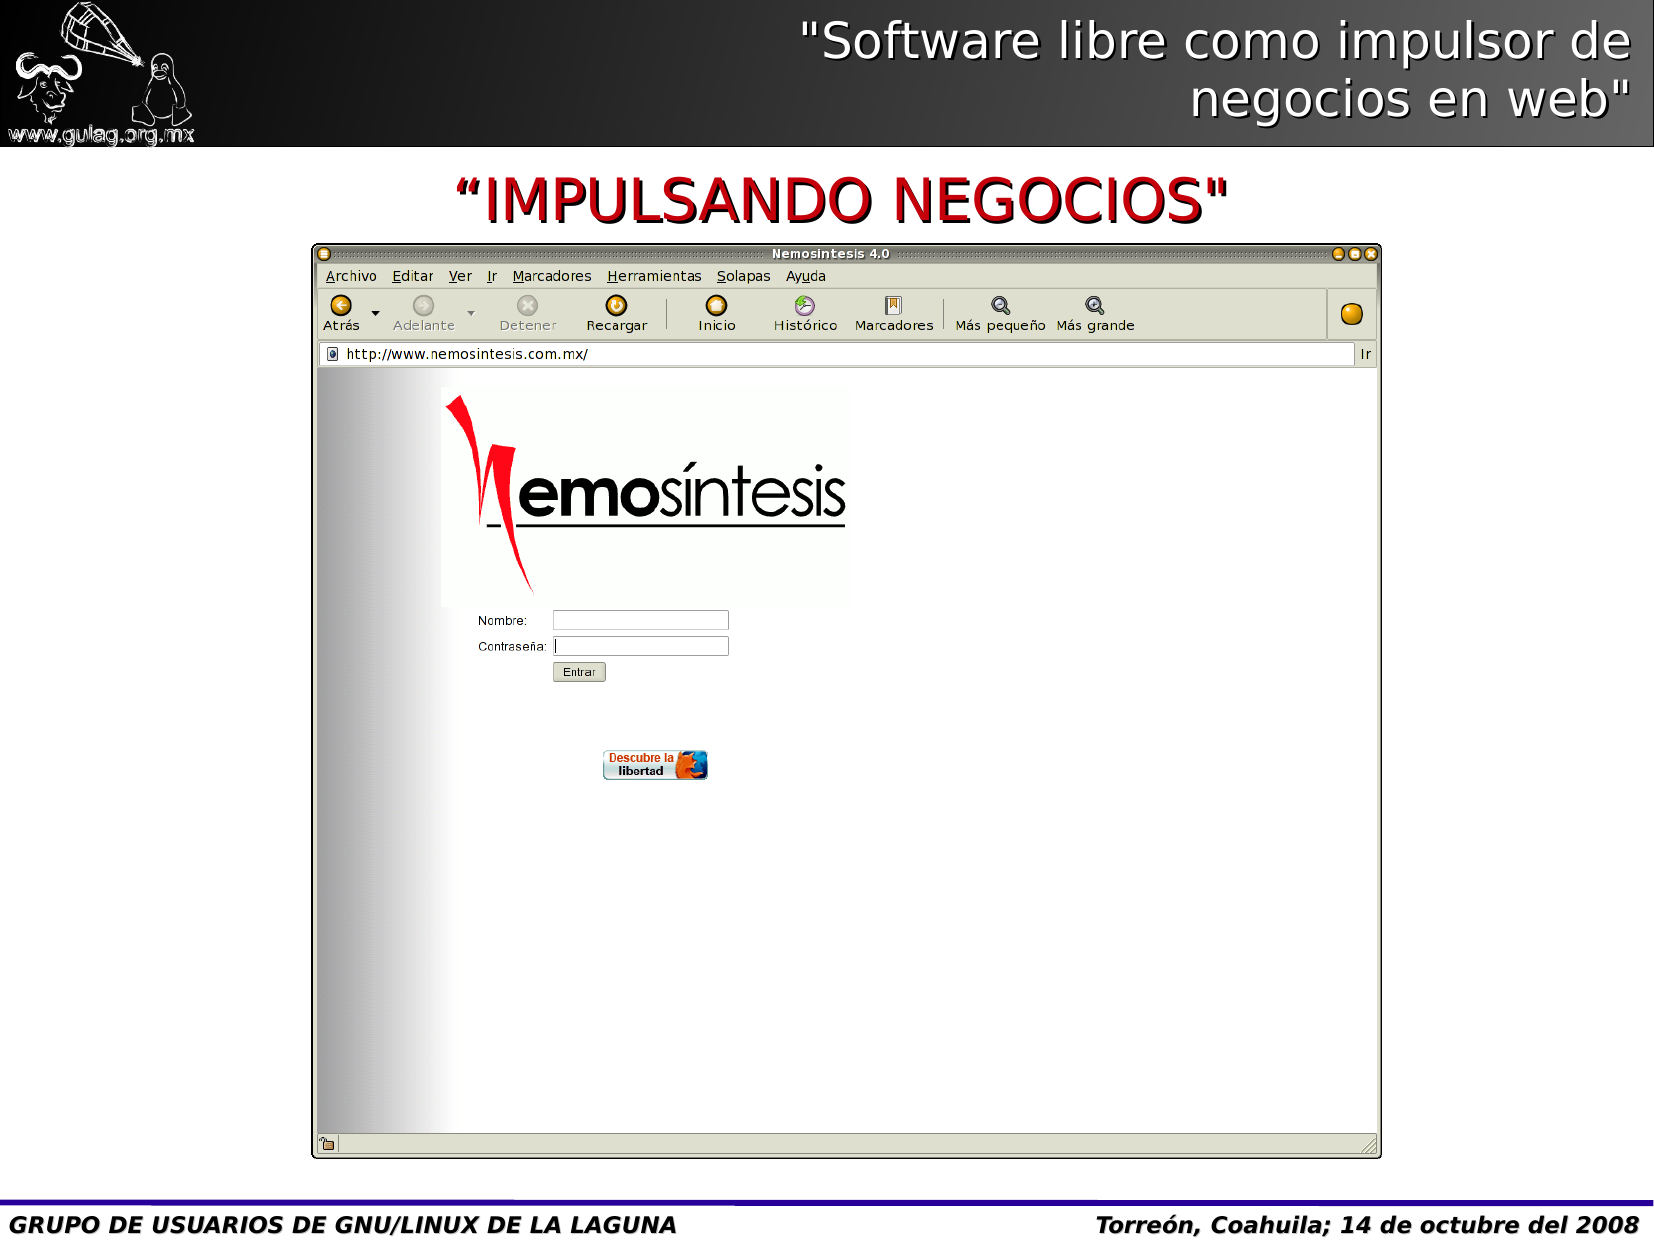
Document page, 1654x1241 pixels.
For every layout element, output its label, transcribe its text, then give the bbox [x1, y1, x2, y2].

text_box “IMPULSANDO NEGOCIOS" [88, 159, 1595, 243]
text_box [197, 0, 1654, 147]
picture [311, 243, 1382, 1159]
picture [5, 0, 197, 148]
text_box "Software libre como impulsor de negocios en web" [750, 4, 1648, 136]
text_box GRUPO DE USUARIOS DE GNU/LINUX DE LA LAGUNA [0, 1204, 694, 1241]
text_box Torreón, Coahuila; 14 de octubre del 2008 [1080, 1204, 1654, 1241]
text_box [0, 0, 5, 147]
